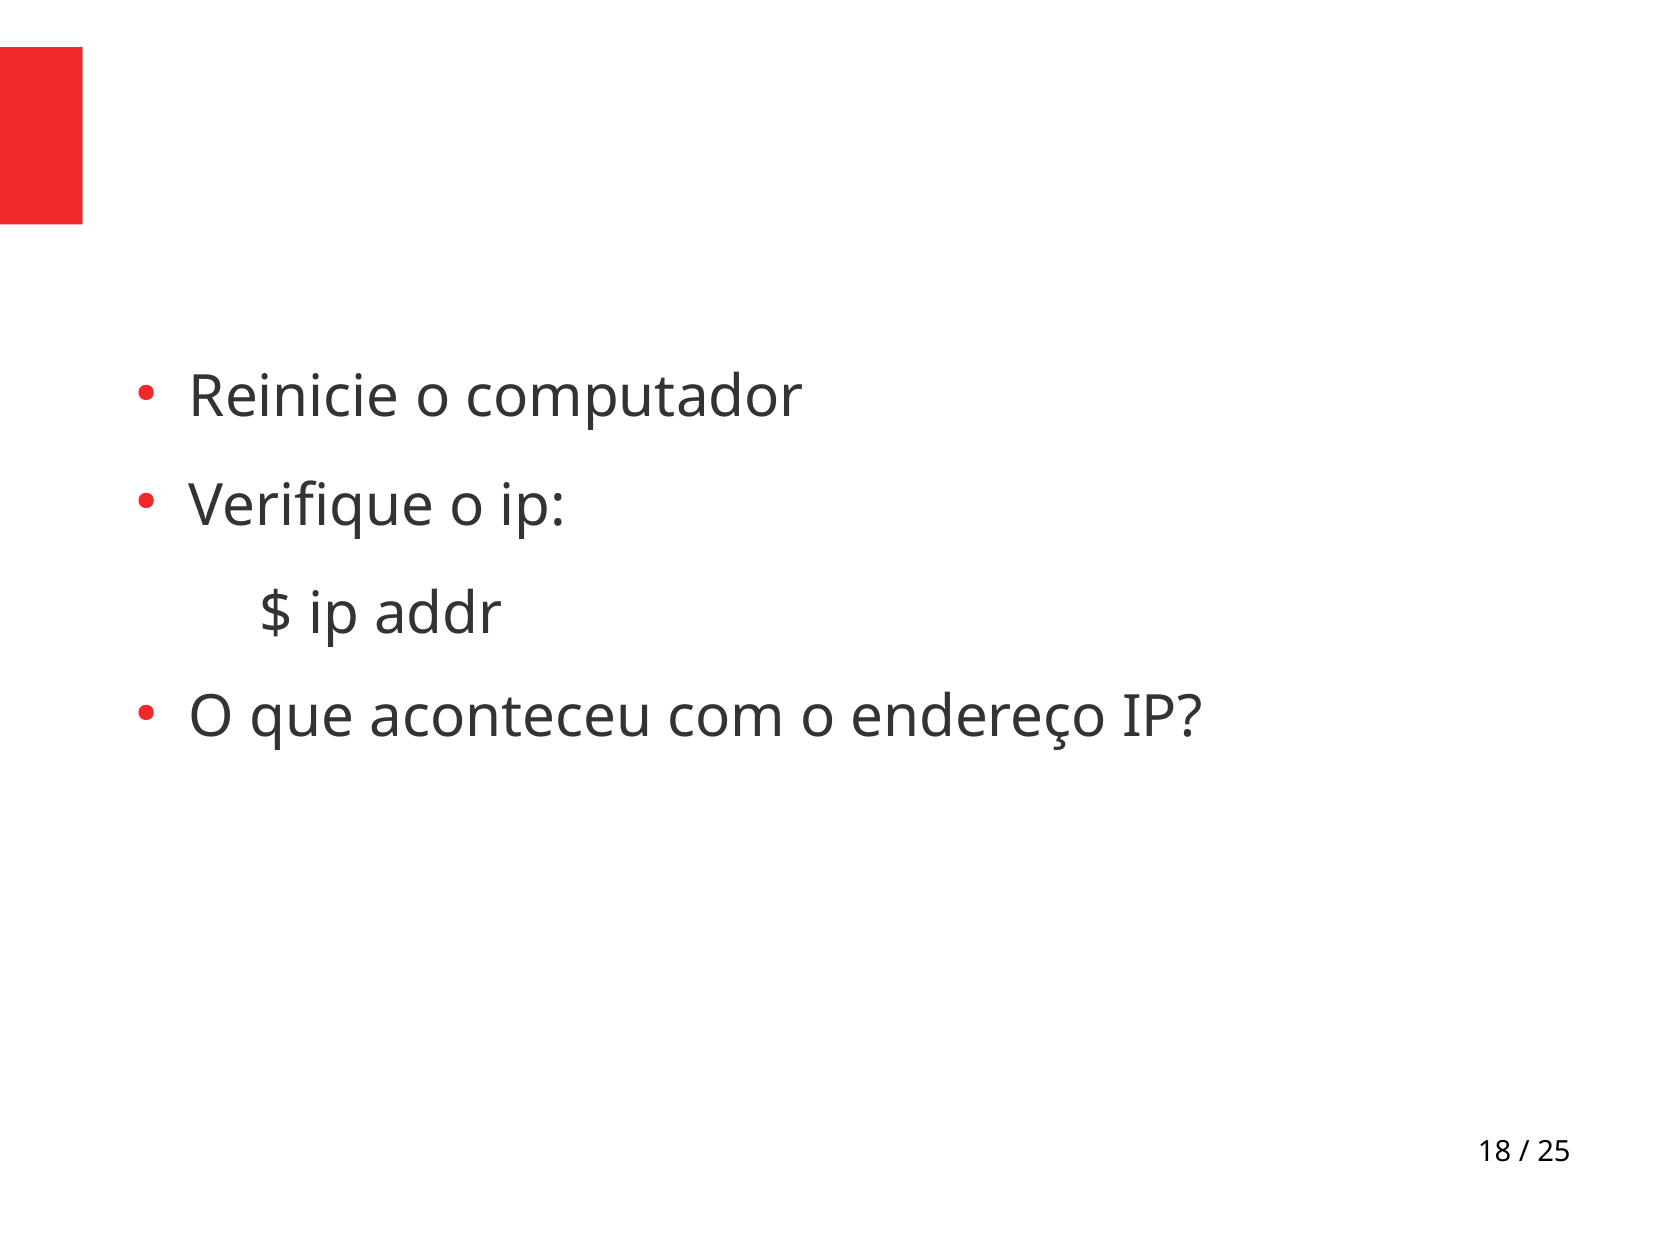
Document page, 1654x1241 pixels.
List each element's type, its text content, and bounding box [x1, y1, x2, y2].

list Reinicie o computador Verifique o ip: $ ip addr O que aconteceu com o endereço IP? [118, 354, 1536, 1074]
